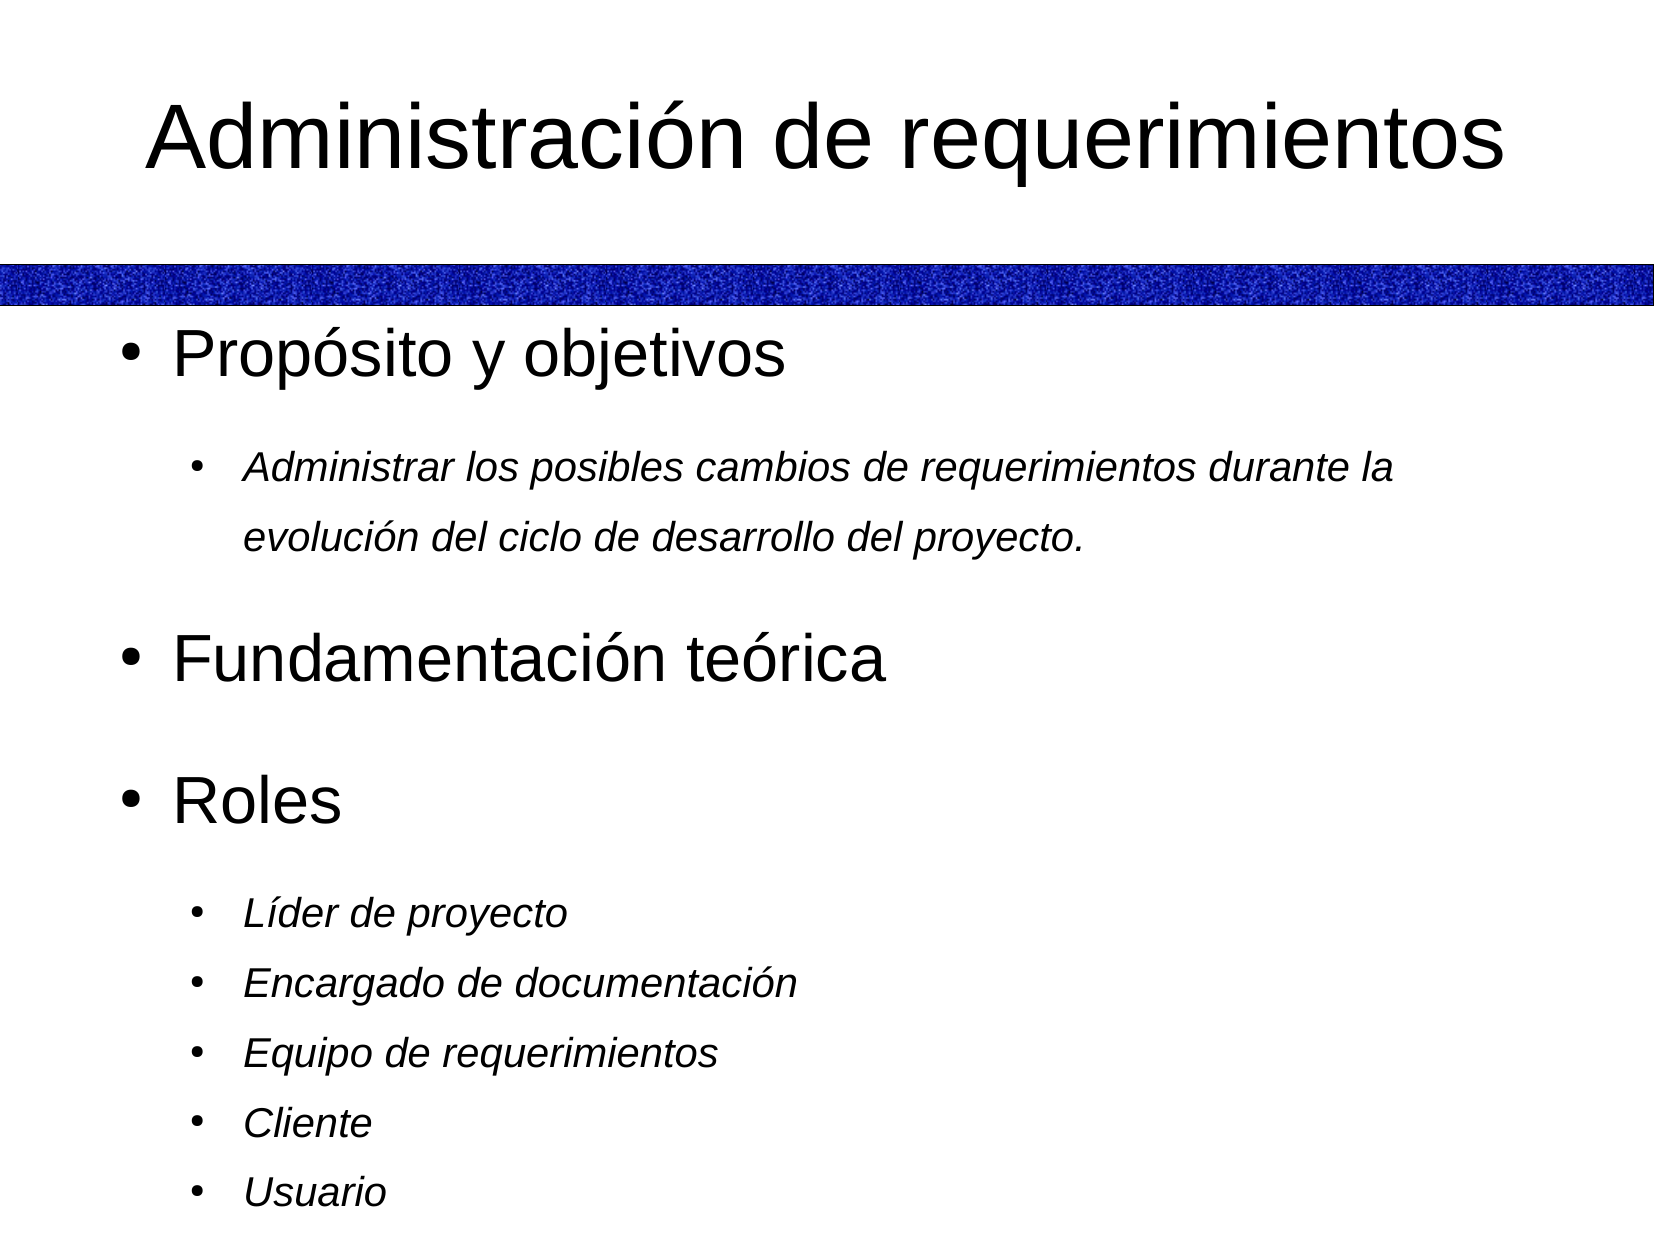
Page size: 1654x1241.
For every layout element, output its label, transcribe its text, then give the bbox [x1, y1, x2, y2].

list Propósito y objetivos Administrar los posibles cambios de requerimientos durante la evolución del ciclo de desarrollo del proyecto. Fundamentación teórica Roles Líder de proyecto Encargado de documentación Equipo de requerimientos Cliente Usuario [101, 316, 1549, 1216]
title Administración de requerimientos [58, 14, 1595, 260]
picture [0, 265, 1653, 305]
